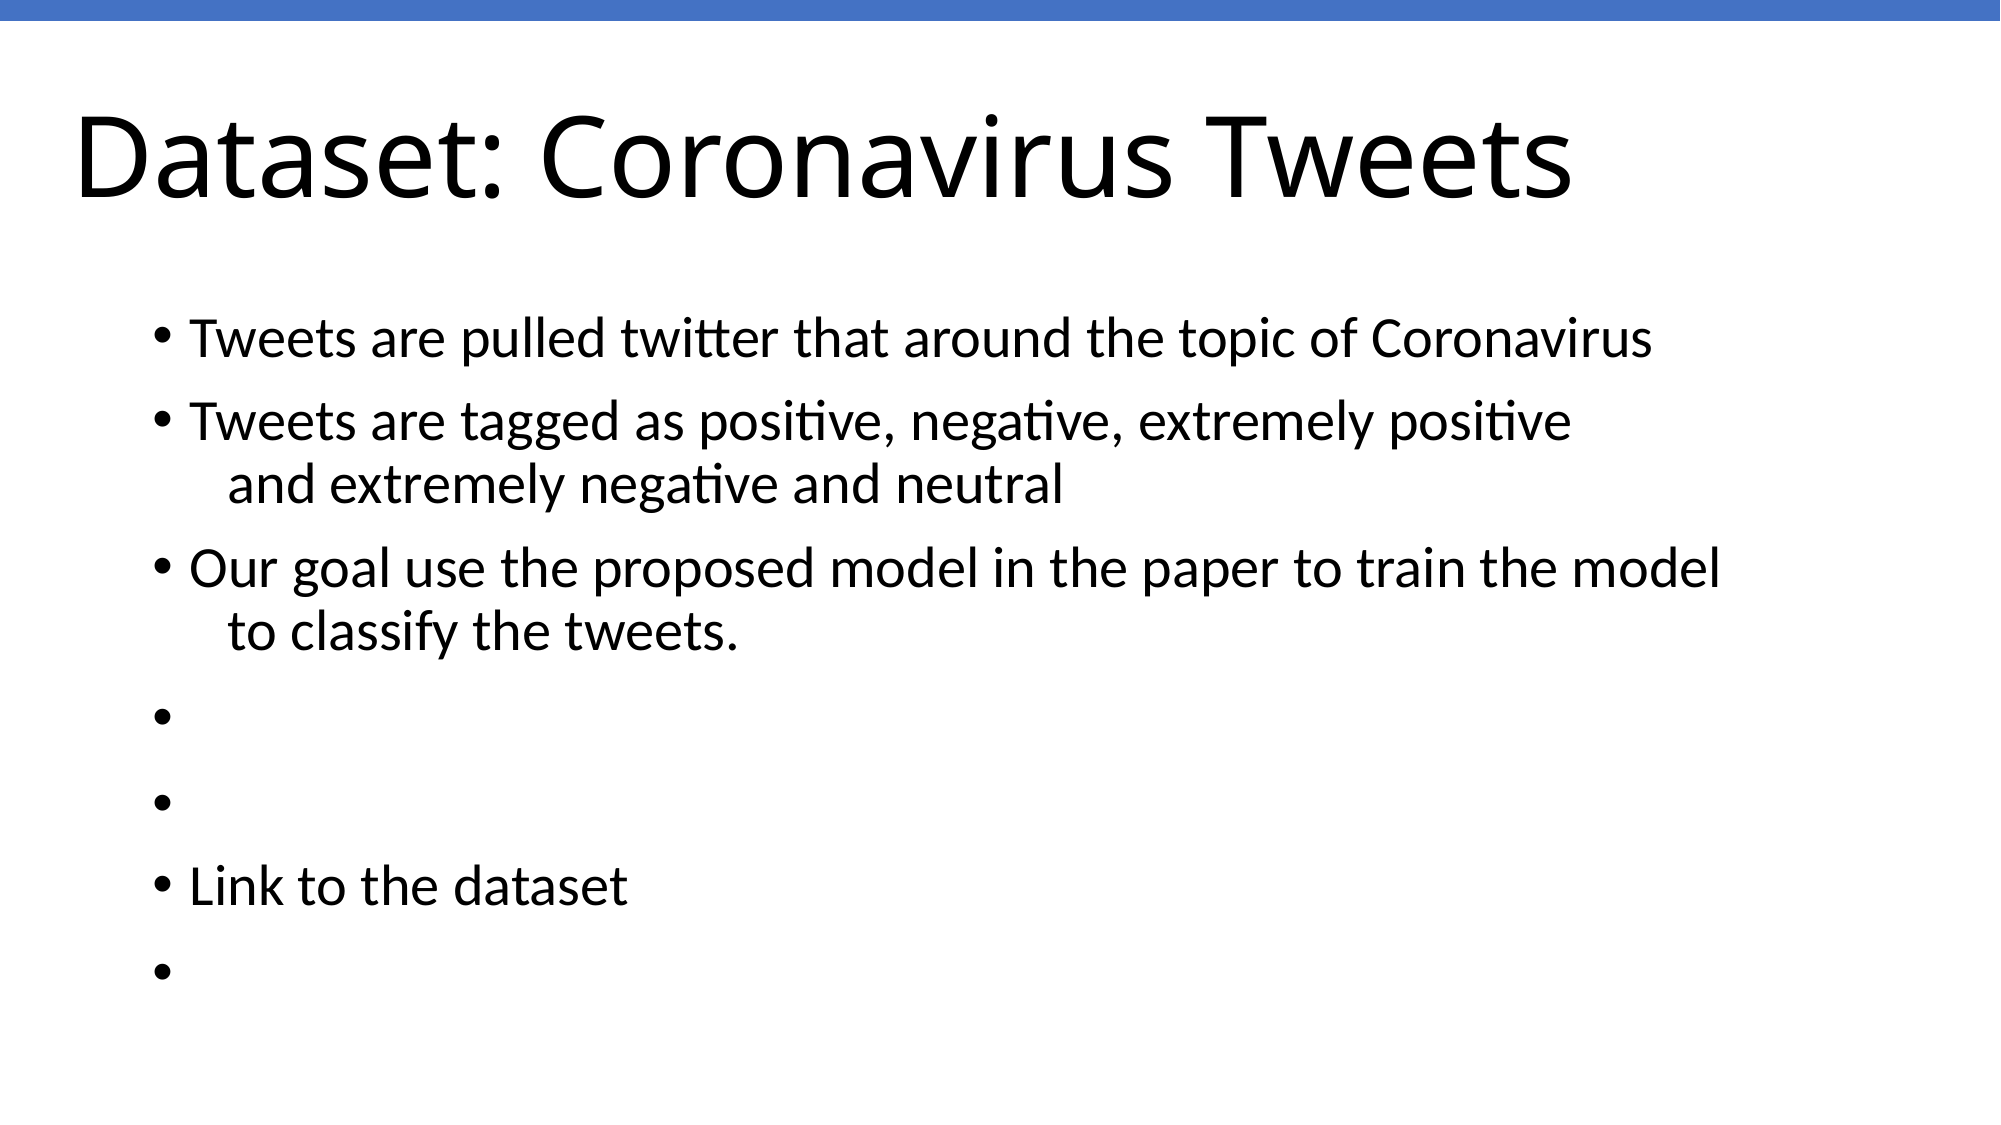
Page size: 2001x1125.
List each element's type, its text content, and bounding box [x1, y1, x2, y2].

title Dataset: Coronavirus Tweets [56, 52, 1928, 271]
text_box [0, 0, 2000, 21]
list Tweets are pulled twitter that around the topic of Coronavirus Tweets are tagged as positive, negative, extremely positive and extremely negative and neutral Our goal use the proposed model in the paper to train the model to classify the tweets. Link to the dataset [137, 299, 1863, 1014]
